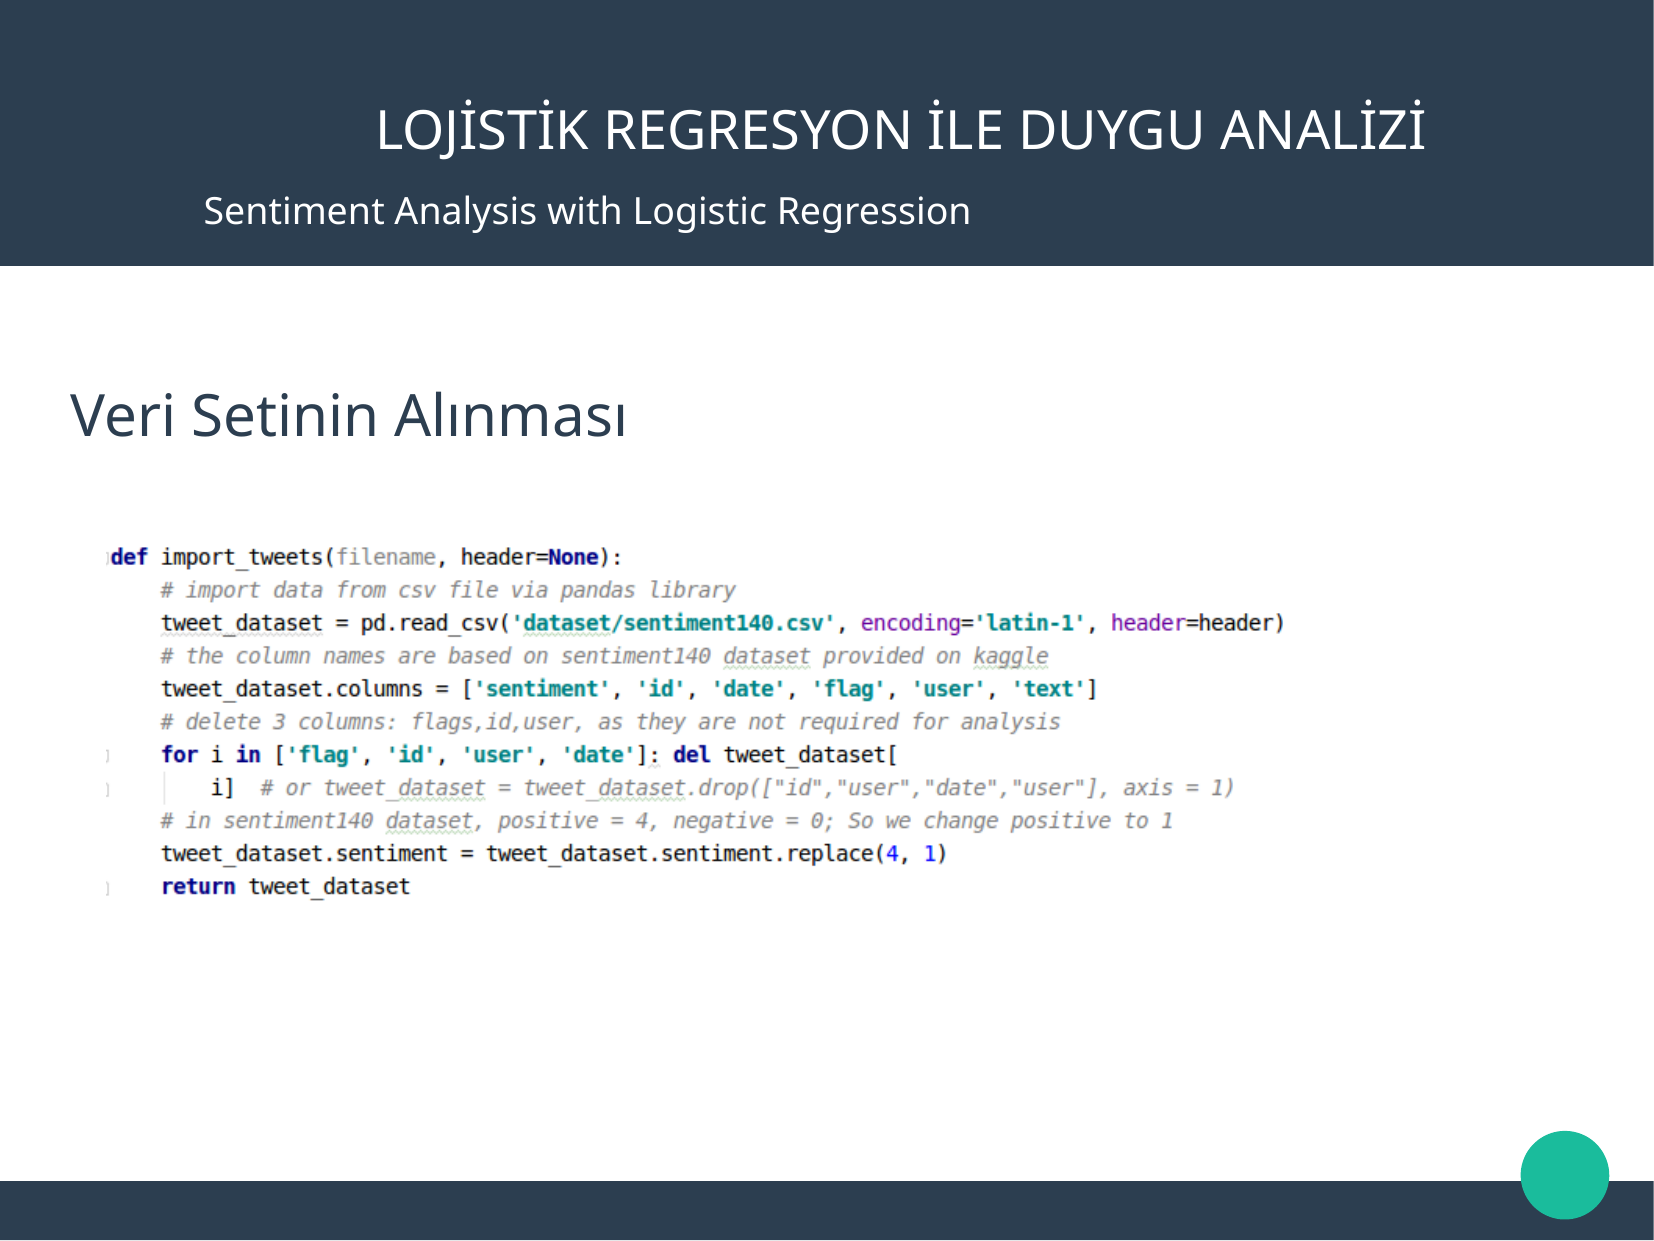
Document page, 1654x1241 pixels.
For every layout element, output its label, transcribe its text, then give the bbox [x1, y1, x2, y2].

title LOJİSTİK REGRESYON İLE DUYGU ANALİZİ [59, 49, 1595, 207]
text_box Sentiment Analysis with Logistic Regression [188, 177, 1312, 236]
text_box [59, 188, 1359, 366]
subtitle Veri Setinin Alınması [70, 318, 1607, 508]
picture [106, 543, 1333, 910]
